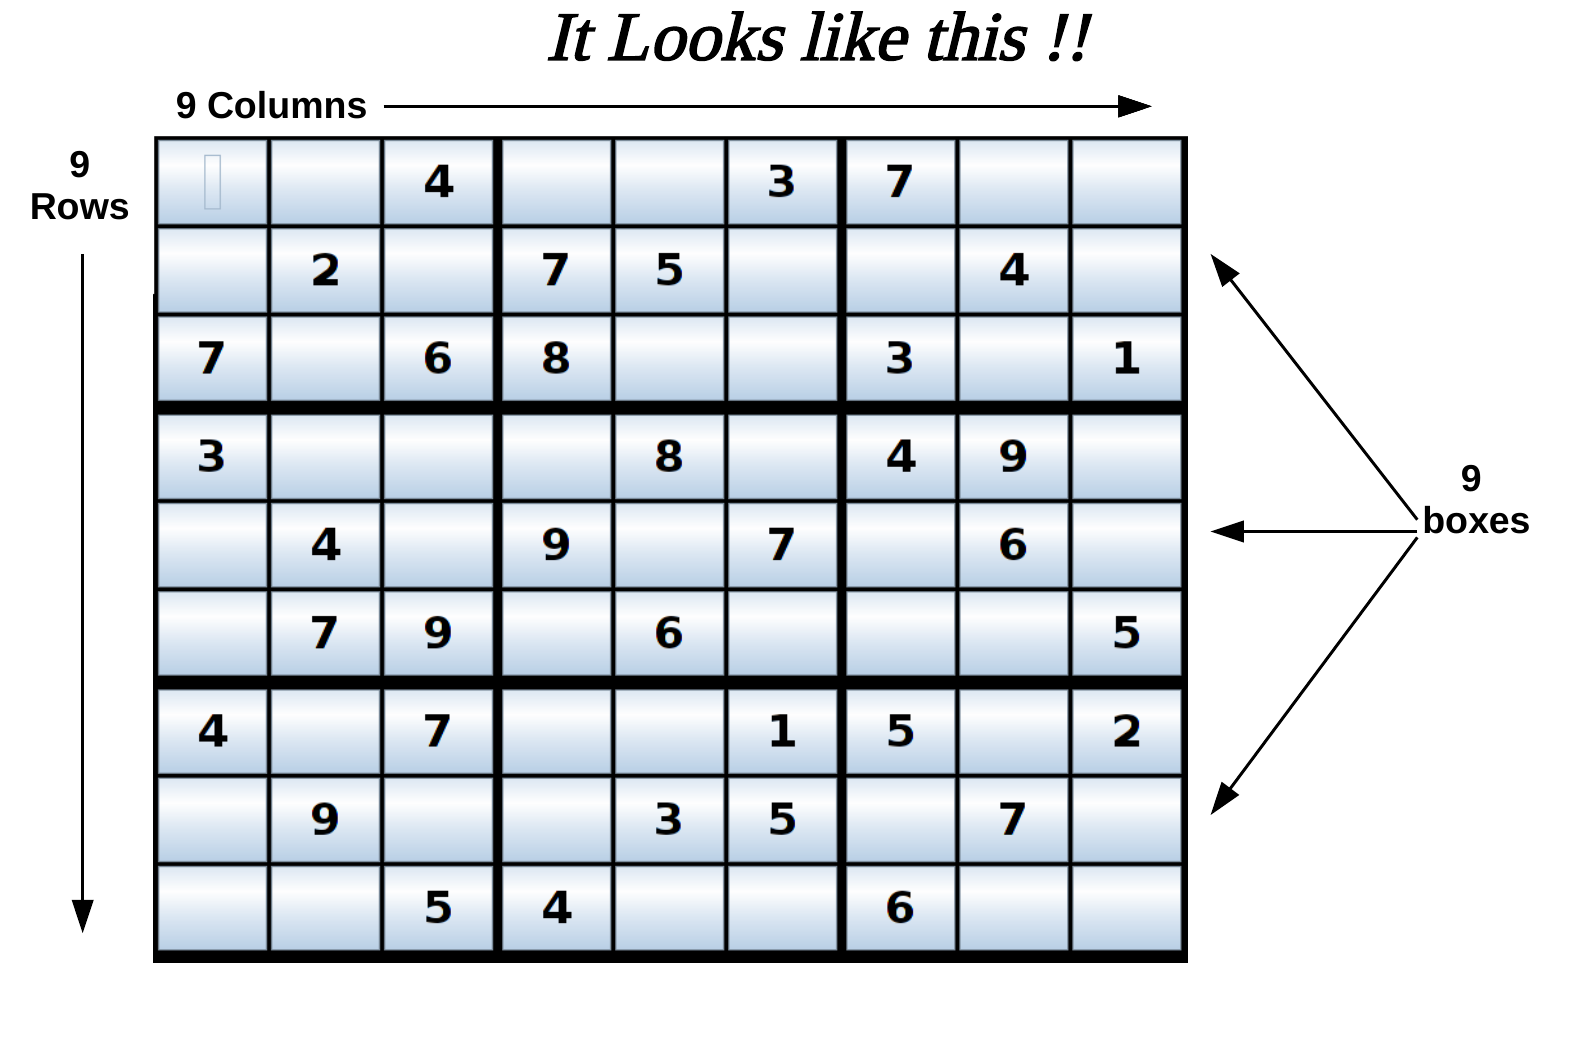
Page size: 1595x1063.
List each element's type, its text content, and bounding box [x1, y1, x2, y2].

text_box It Looks like this !! [757, 27, 785, 61]
text_box It Looks like this !! [575, 20, 596, 61]
text_box It Looks like this !! [655, 27, 687, 61]
text_box It Looks like this !! [928, 11, 979, 61]
text_box It Looks like this !! [1078, 14, 1092, 47]
text_box It Looks like this !! [820, 28, 840, 60]
text_box It Looks like this !! [879, 27, 908, 61]
text_box 9 boxes [1358, 450, 1595, 550]
text_box 9 Columns [153, 76, 390, 134]
text_box It Looks like this !! [608, 14, 649, 60]
text_box It Looks like this !! [999, 27, 1027, 61]
text_box It Looks like this !! [840, 11, 880, 60]
text_box It Looks like this !! [978, 28, 998, 60]
text_box It Looks like this !! [721, 11, 761, 60]
text_box It Looks like this !! [1054, 14, 1069, 47]
text_box It Looks like this !! [548, 14, 578, 60]
text_box 9 Rows [5, 135, 154, 235]
text_box It Looks like this !! [801, 11, 824, 60]
picture [153, 135, 1188, 963]
text_box It Looks like this !! [690, 27, 722, 61]
